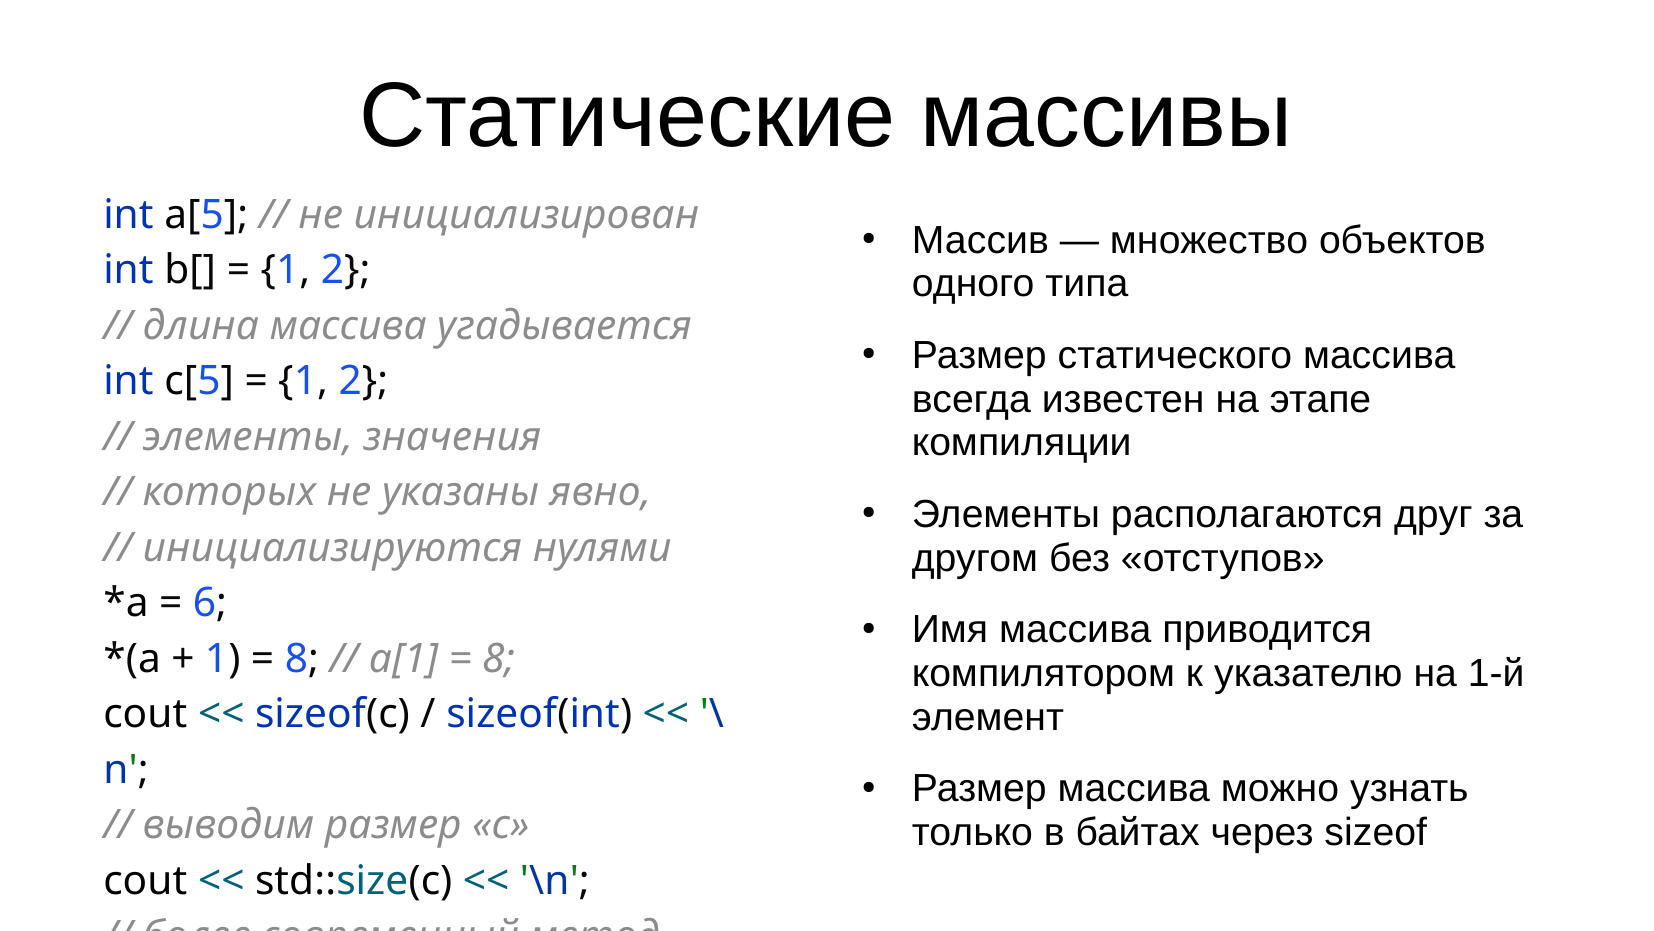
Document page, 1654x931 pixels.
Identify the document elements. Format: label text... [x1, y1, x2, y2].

list Массив — множество объектов одного типа Размер статического массива всегда известен на этапе компиляции Элементы располагаются друг за другом без «отступов» Имя массива приводится компилятором к указателю на 1-й элемент Размер массива можно узнать только в байтах через sizeof [845, 217, 1572, 857]
title Статические массивы [82, 37, 1571, 193]
text_box int a[5]; // не инициализирован int b[] = {1, 2}; // длина массива угадывается int c[5] = {1, 2}; // элементы, значения // которых не указаны явно, // инициализируются нулями *a = 6; *(a + 1) = 8; // a[1] = 8; cout << sizeof(c) / sizeof(int) << '\n'; // выводим размер «c» cout << std::size(c) << '\n'; // более современный метод [88, 177, 785, 914]
